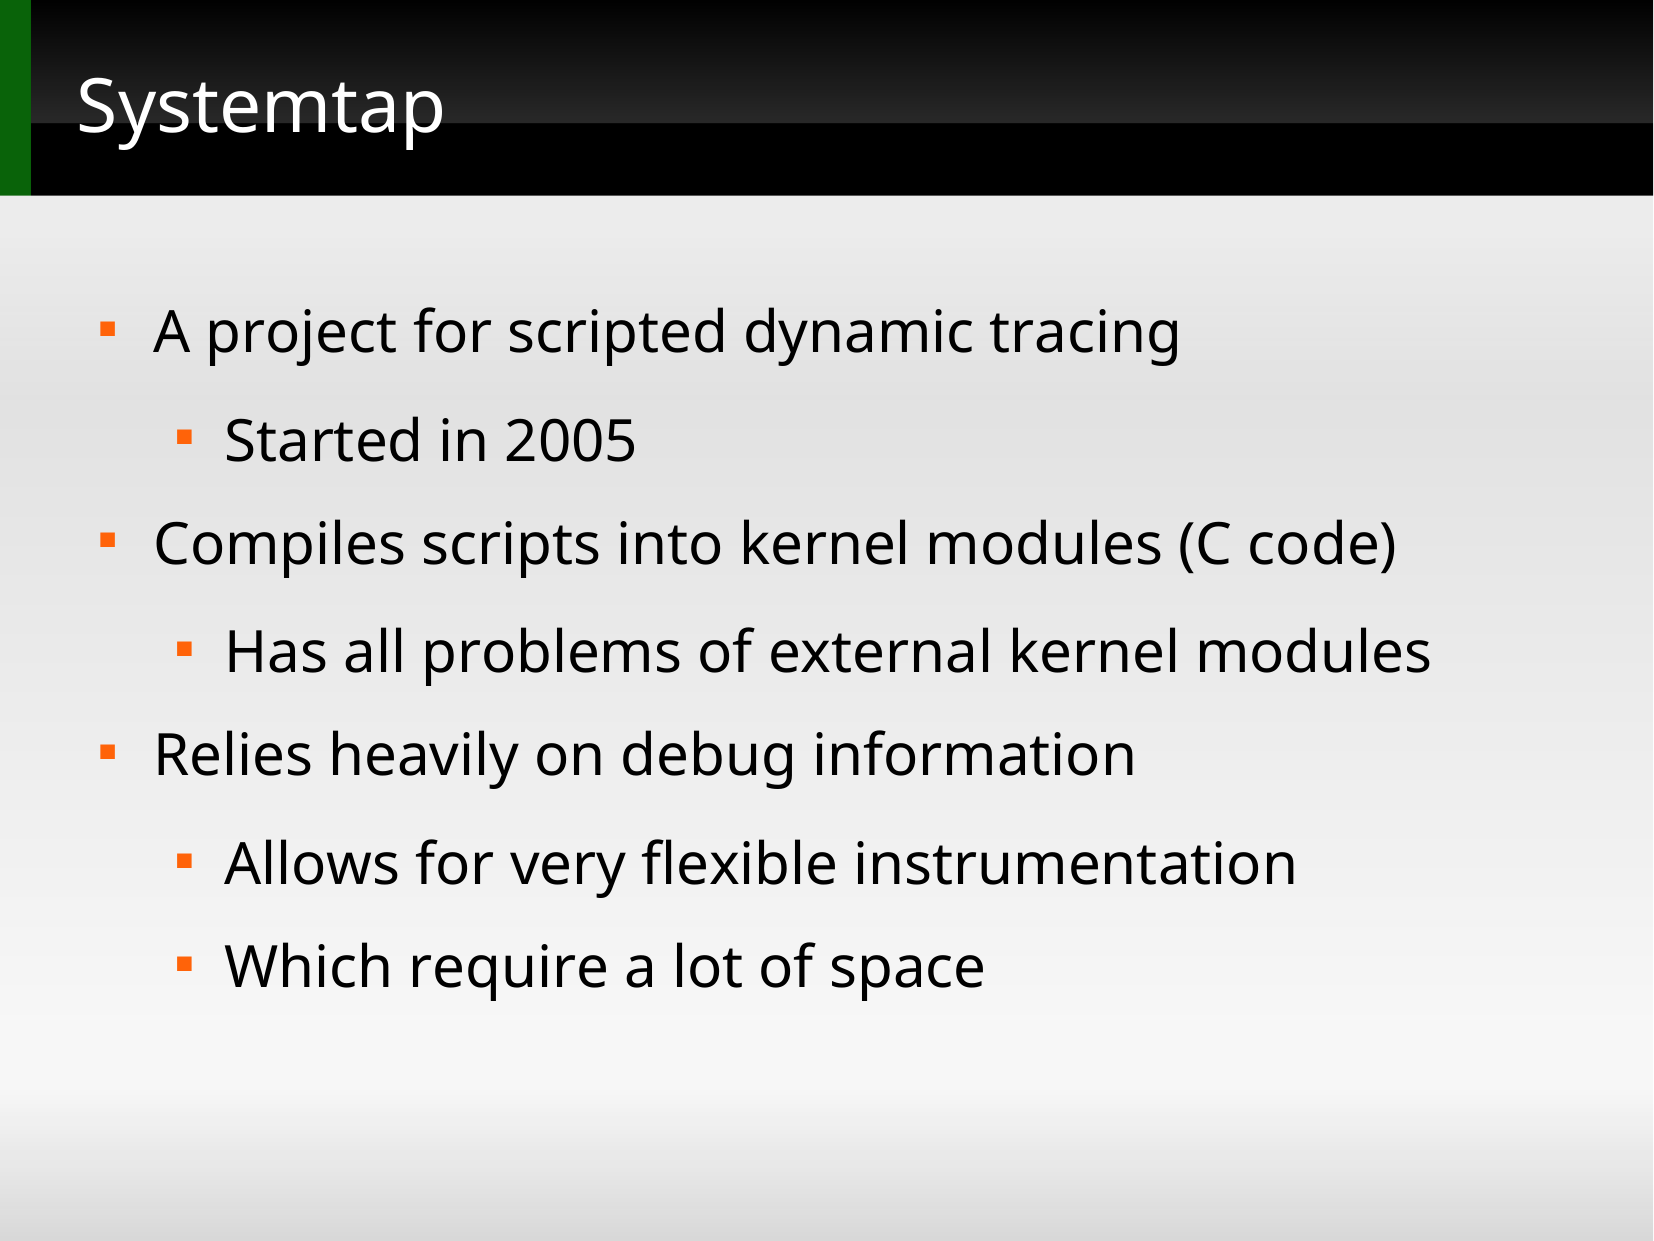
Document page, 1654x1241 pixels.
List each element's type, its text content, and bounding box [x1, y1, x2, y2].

list A project for scripted dynamic tracing Started in 2005 Compiles scripts into kernel modules (C code) Has all problems of external kernel modules Relies heavily on debug information Allows for very flexible instrumentation Which require a lot of space [82, 290, 1571, 1095]
picture [0, 0, 1654, 1241]
title Systemtap [76, 0, 1565, 208]
